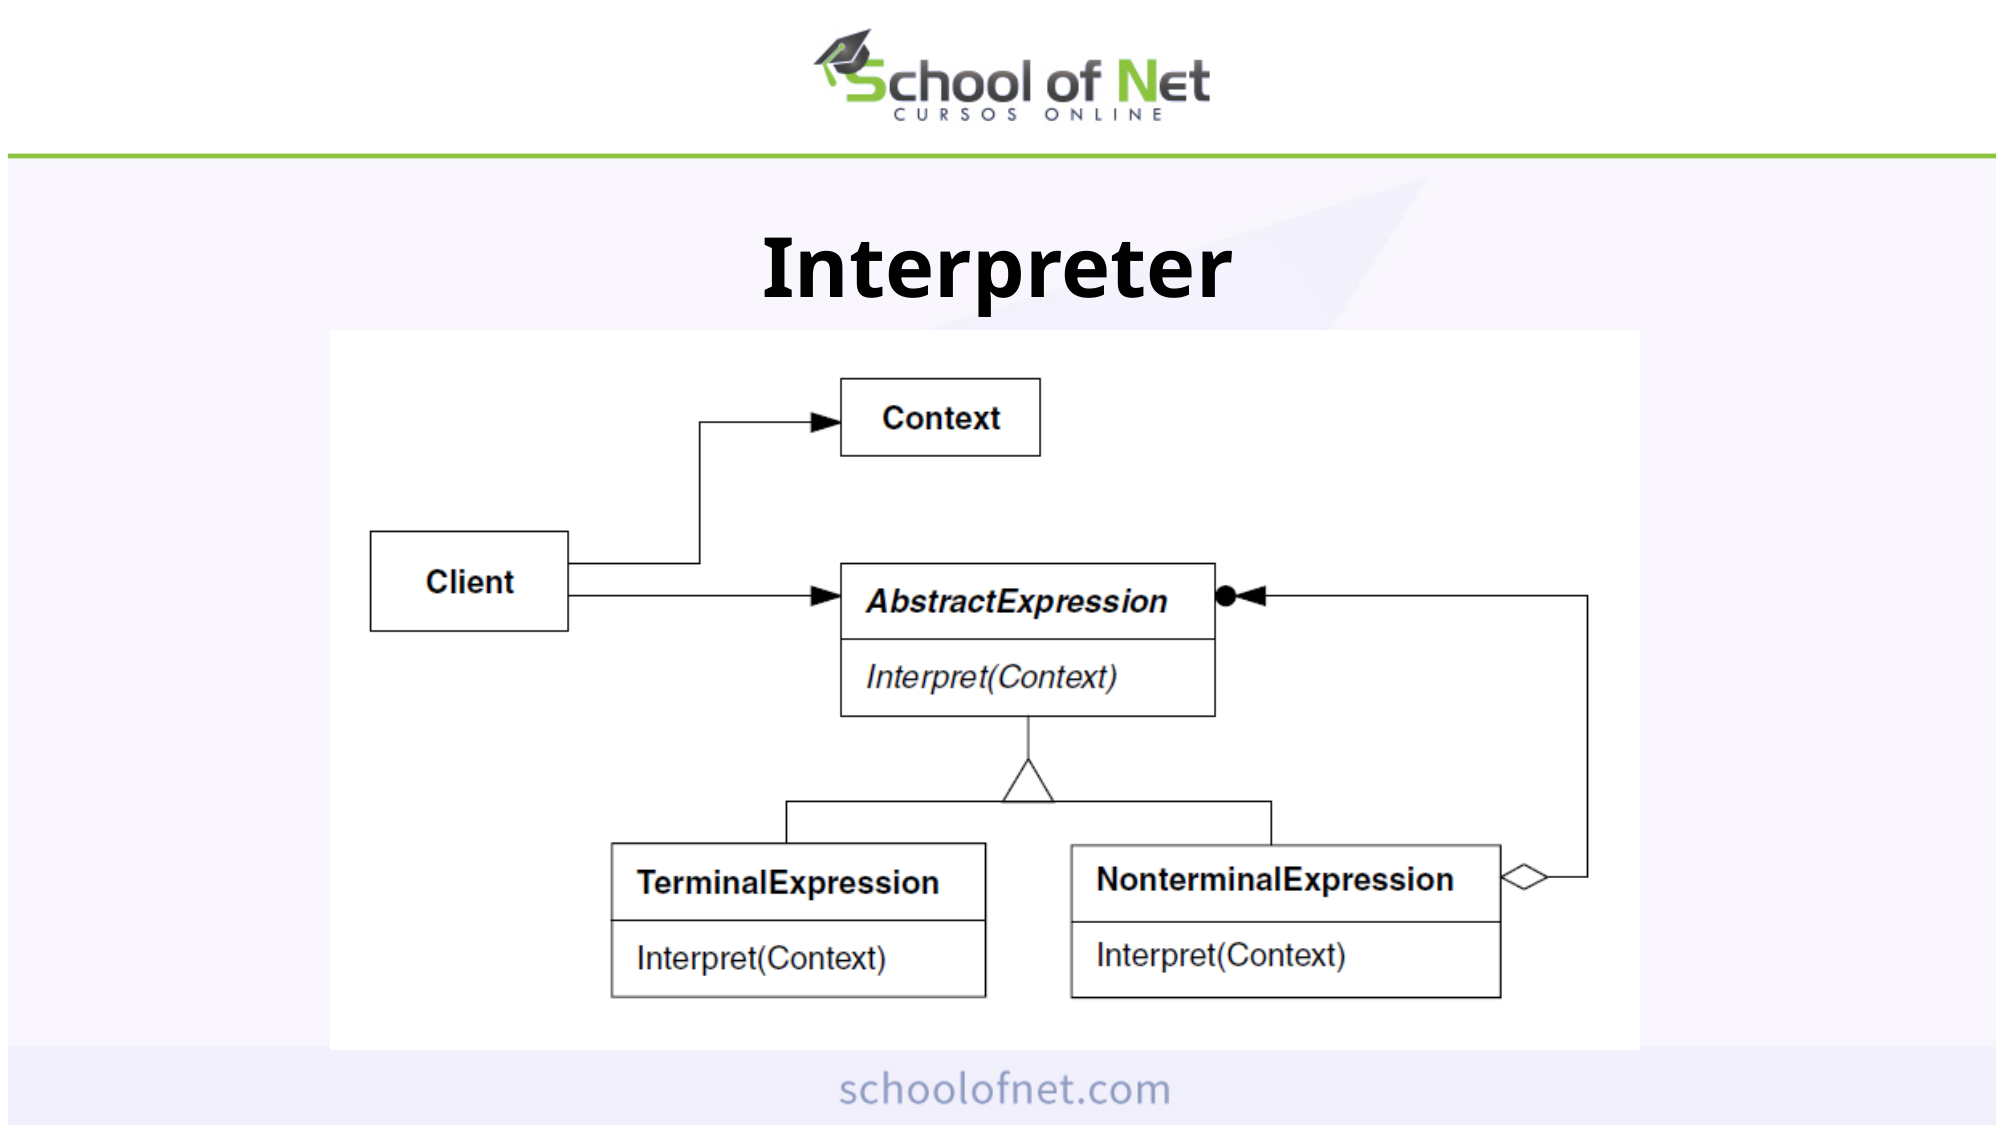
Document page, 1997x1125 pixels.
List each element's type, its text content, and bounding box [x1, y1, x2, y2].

picture [7, 5, 1997, 1125]
title Interpreter [99, 171, 1897, 360]
